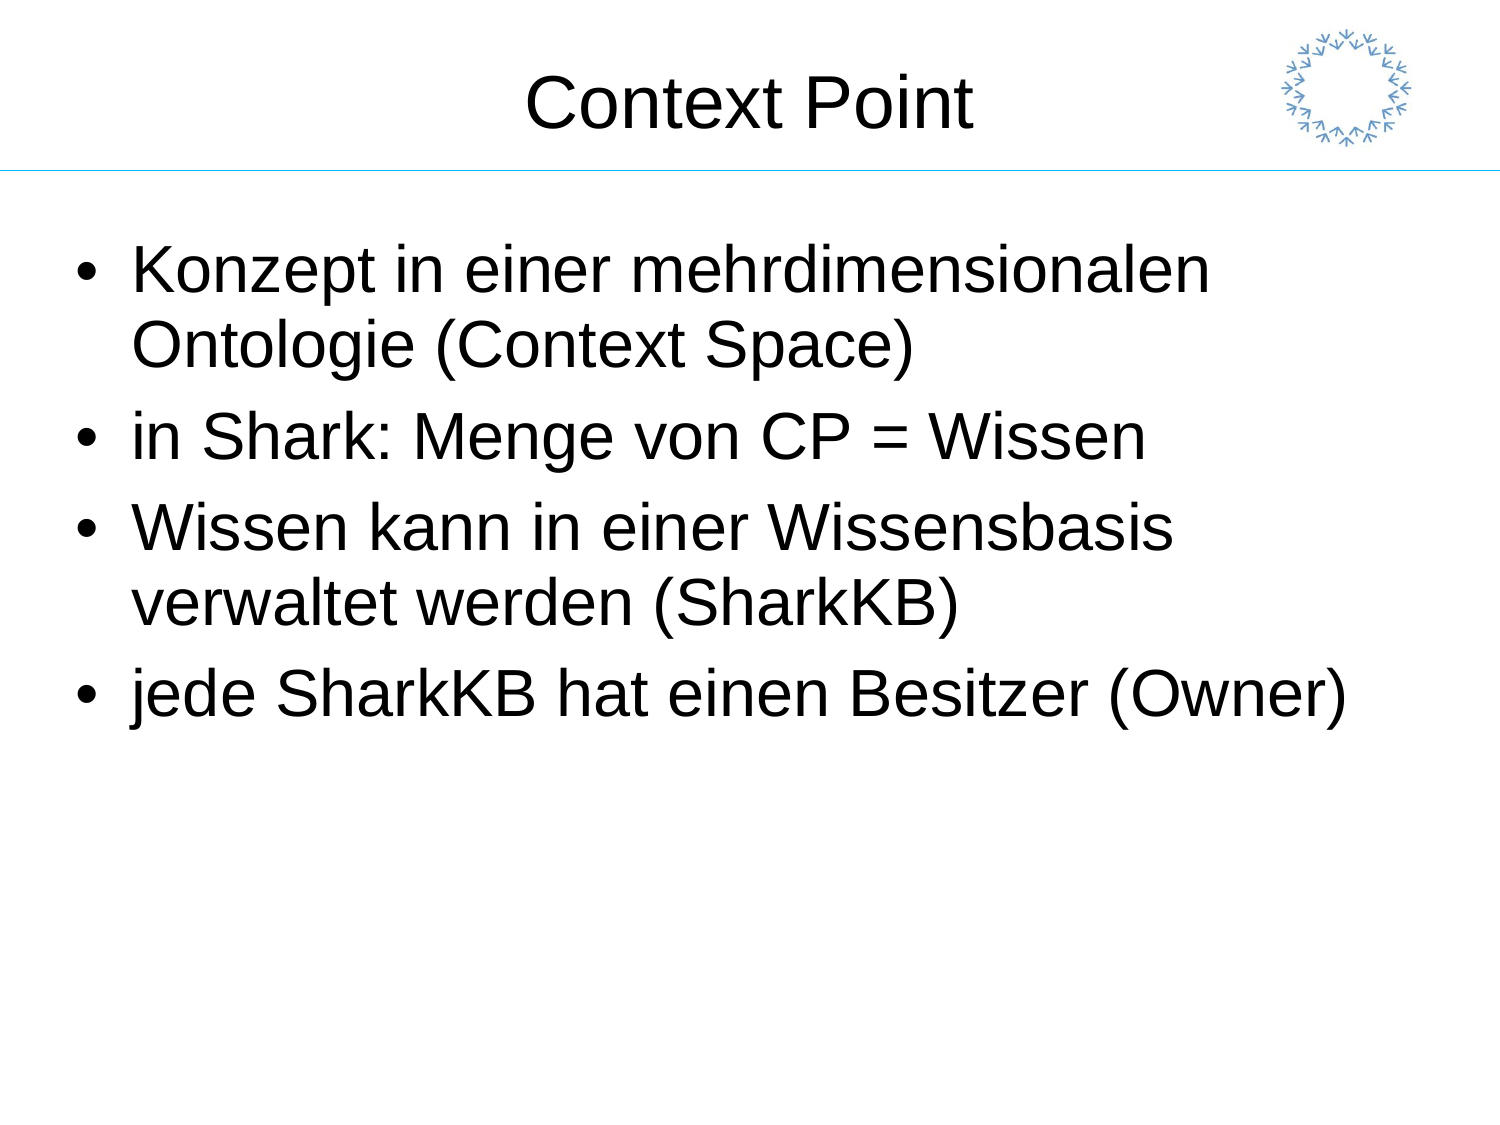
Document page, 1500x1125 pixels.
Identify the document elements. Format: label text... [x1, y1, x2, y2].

picture [1281, 29, 1412, 57]
list Konzept in einer mehrdimensionalen Ontologie (Context Space) in Shark: Menge von CP = Wissen Wissen kann in einer Wissensbasis verwaltet werden (SharkKB) jede SharkKB hat einen Besitzer (Owner) [75, 232, 1426, 986]
title Context Point [75, 57, 1426, 148]
